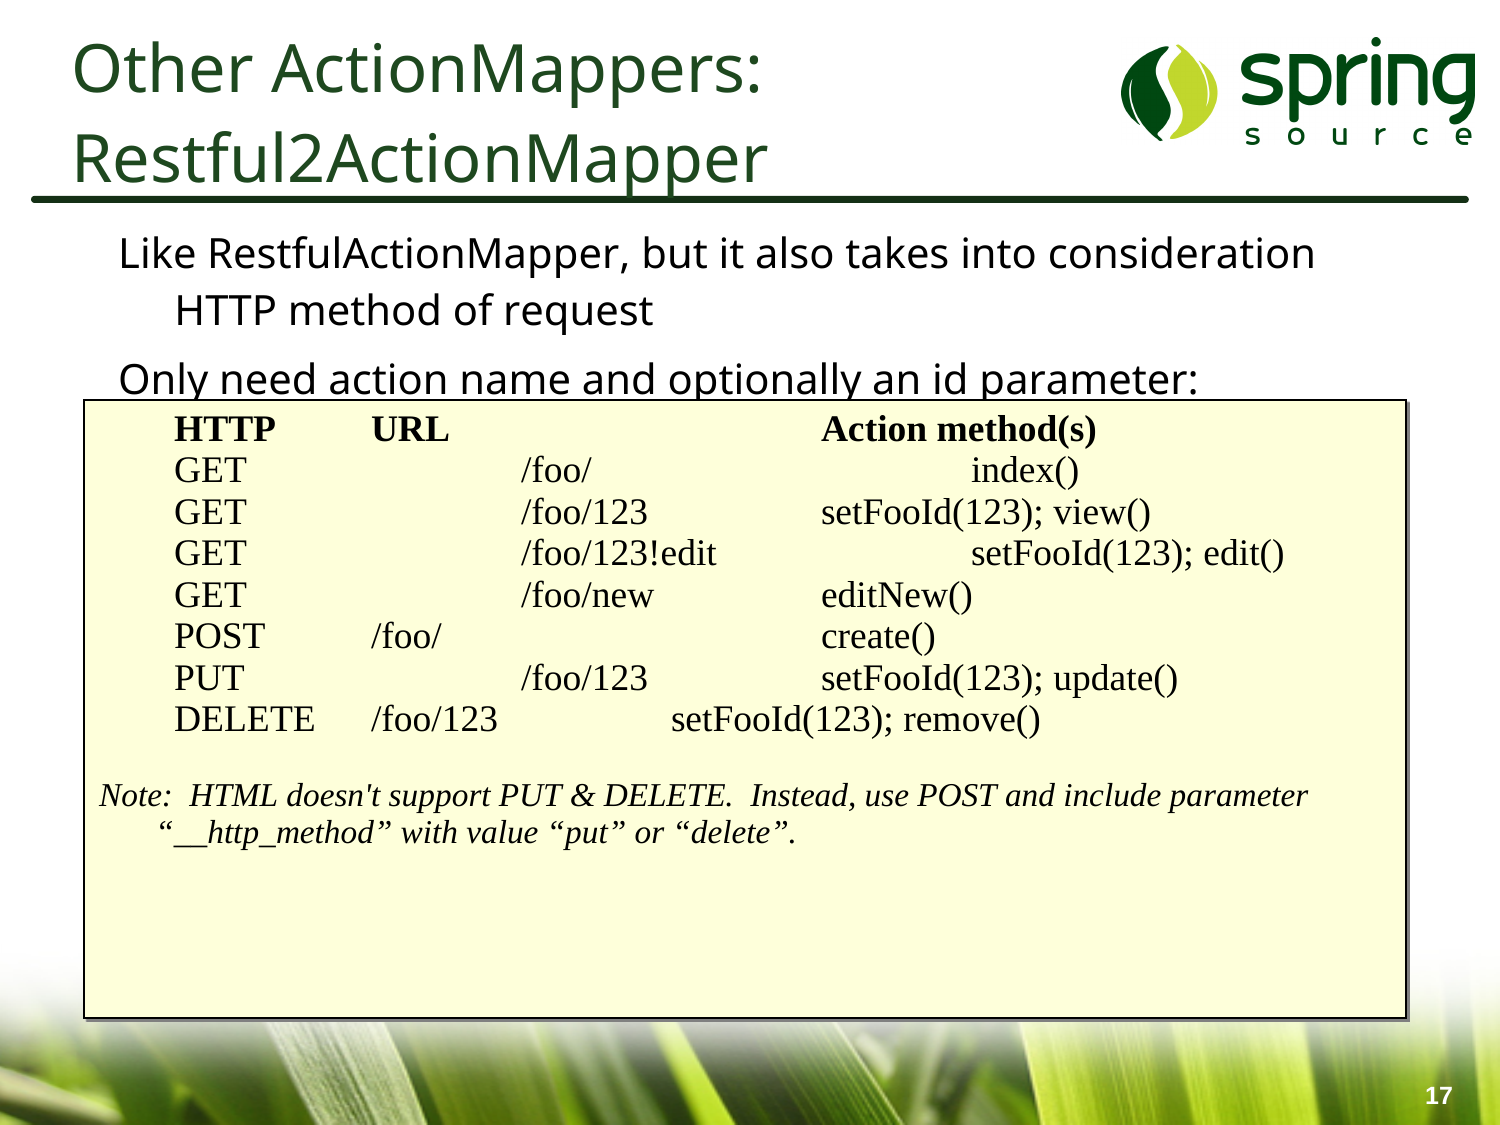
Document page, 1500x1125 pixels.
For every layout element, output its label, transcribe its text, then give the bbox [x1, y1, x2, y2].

text_box HTTP URL Action method(s) GET /foo/ index() GET /foo/123 setFooId(123); view() GET /foo/123!edit setFooId(123); edit() GET /foo/new editNew() POST /foo/ create() PUT /foo/123 setFooId(123); update() DELETE /foo/123 setFooId(123); remove() Note: HTML doesn't support PUT & DELETE. Instead, use POST and include parameter “__http_method” with value “put” or “delete”. [84, 400, 1407, 1019]
picture [0, 944, 1500, 1125]
title Other ActionMappers: Restful2ActionMapper [56, 13, 1089, 191]
picture [1121, 37, 1475, 145]
list Like RestfulActionMapper, but it also takes into consideration HTTP method of request Only need action name and optionally an id parameter: [103, 215, 1394, 400]
